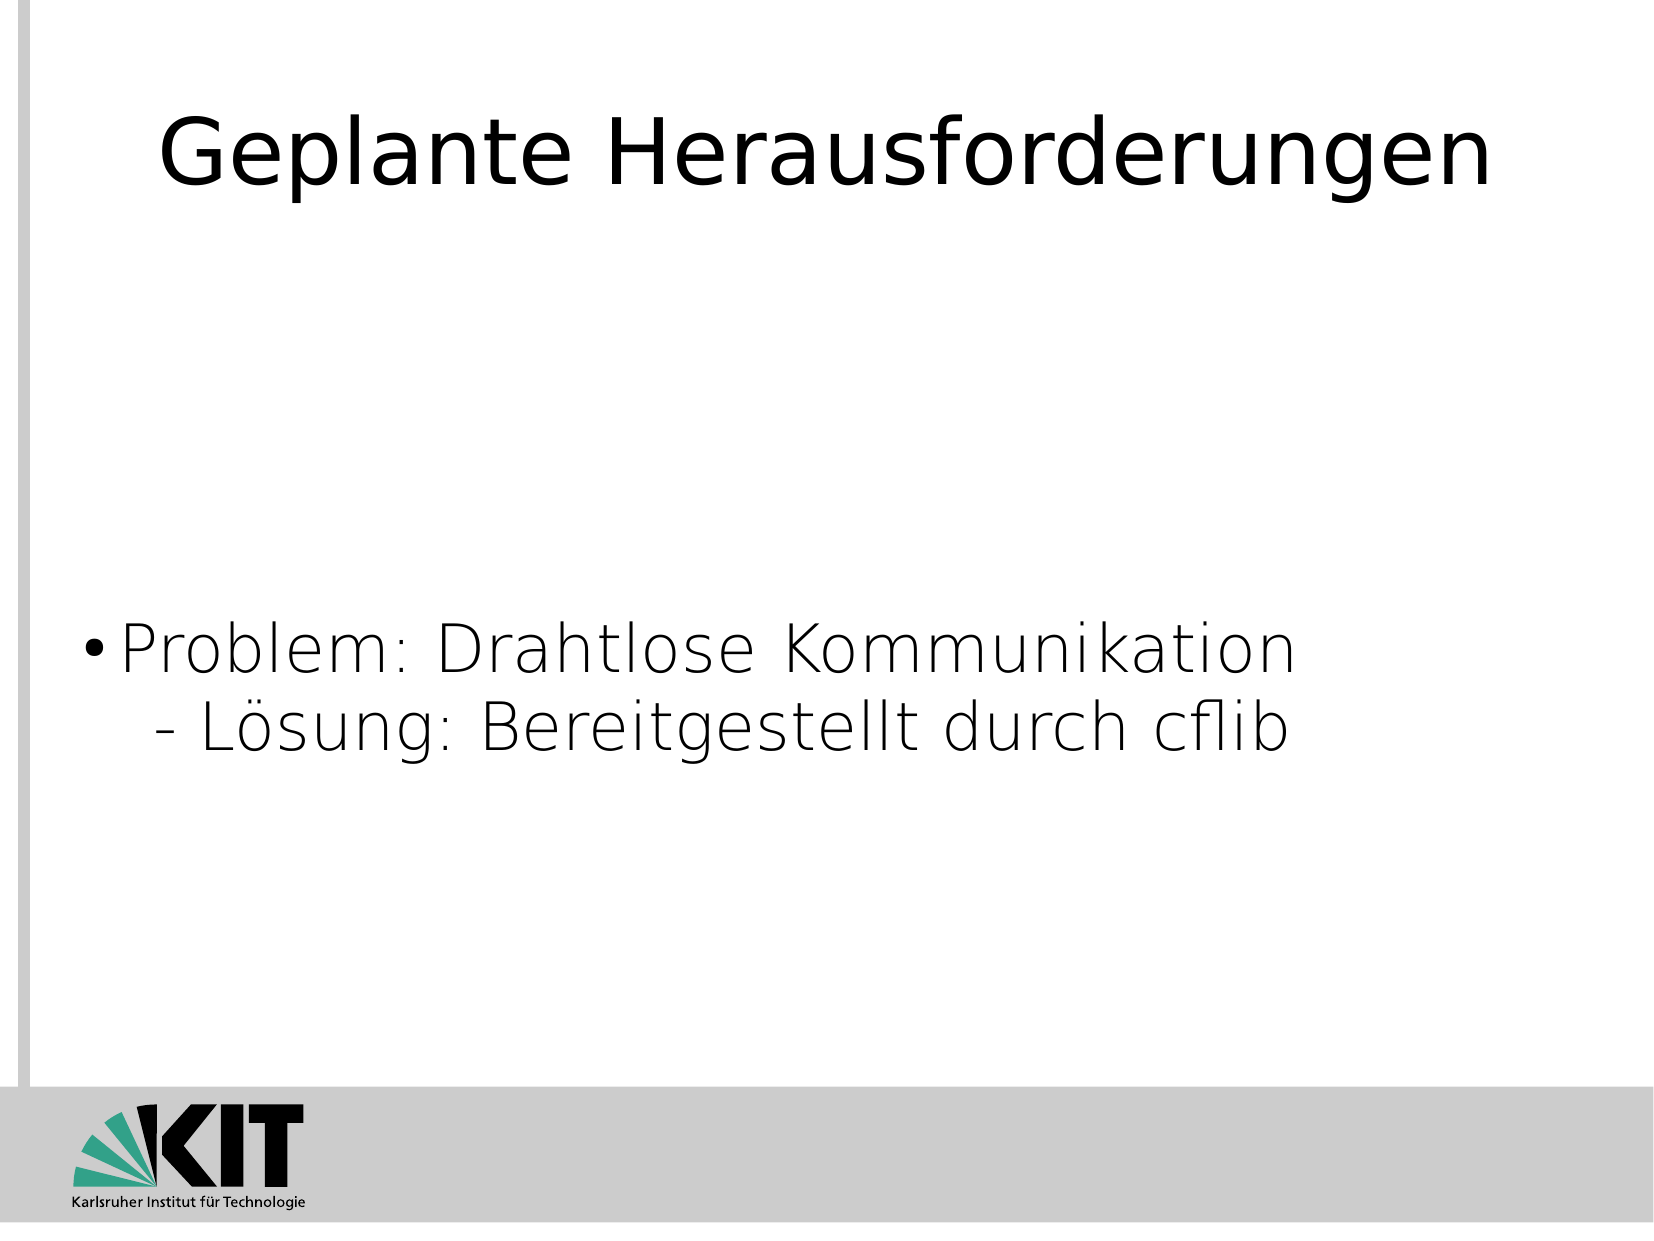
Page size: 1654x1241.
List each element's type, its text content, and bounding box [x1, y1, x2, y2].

text_box [0, 1086, 1654, 1223]
subtitle Problem: Drahtlose Kommunikation - Lösung: Bereitgestellt durch cflib [82, 290, 1571, 1010]
picture [70, 1098, 308, 1217]
title Geplante Herausforderungen [82, 49, 1571, 257]
